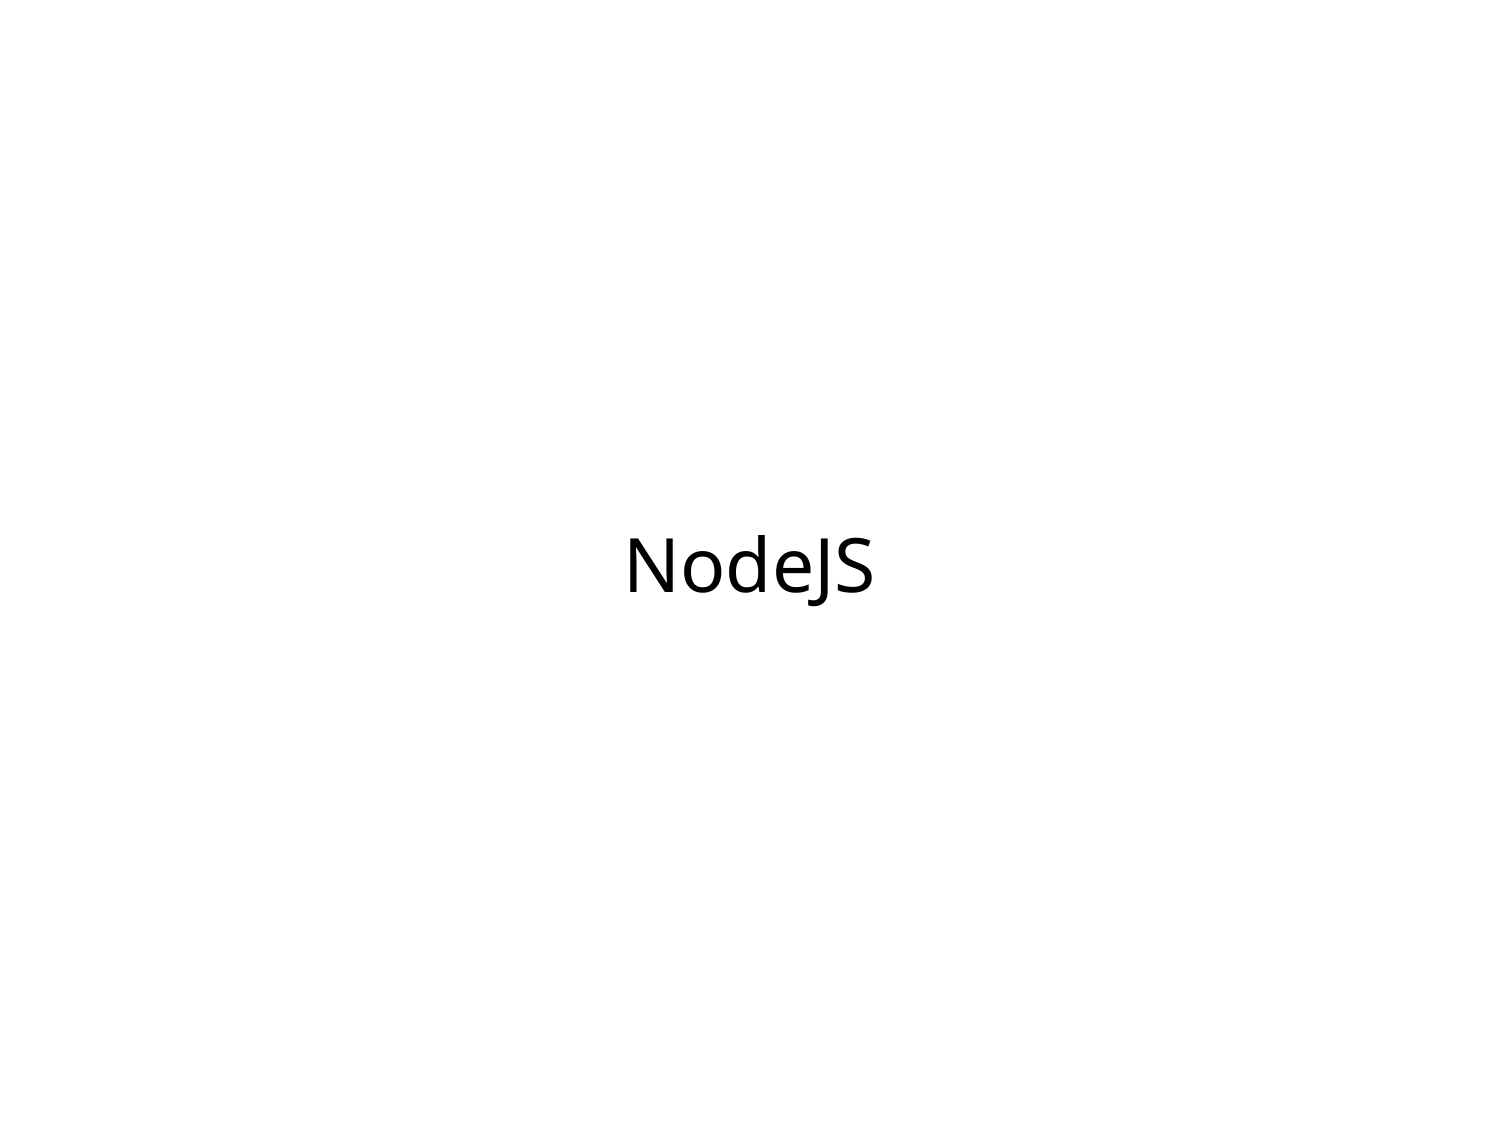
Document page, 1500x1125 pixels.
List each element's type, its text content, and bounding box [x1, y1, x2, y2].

title NodeJS [51, 470, 1449, 655]
